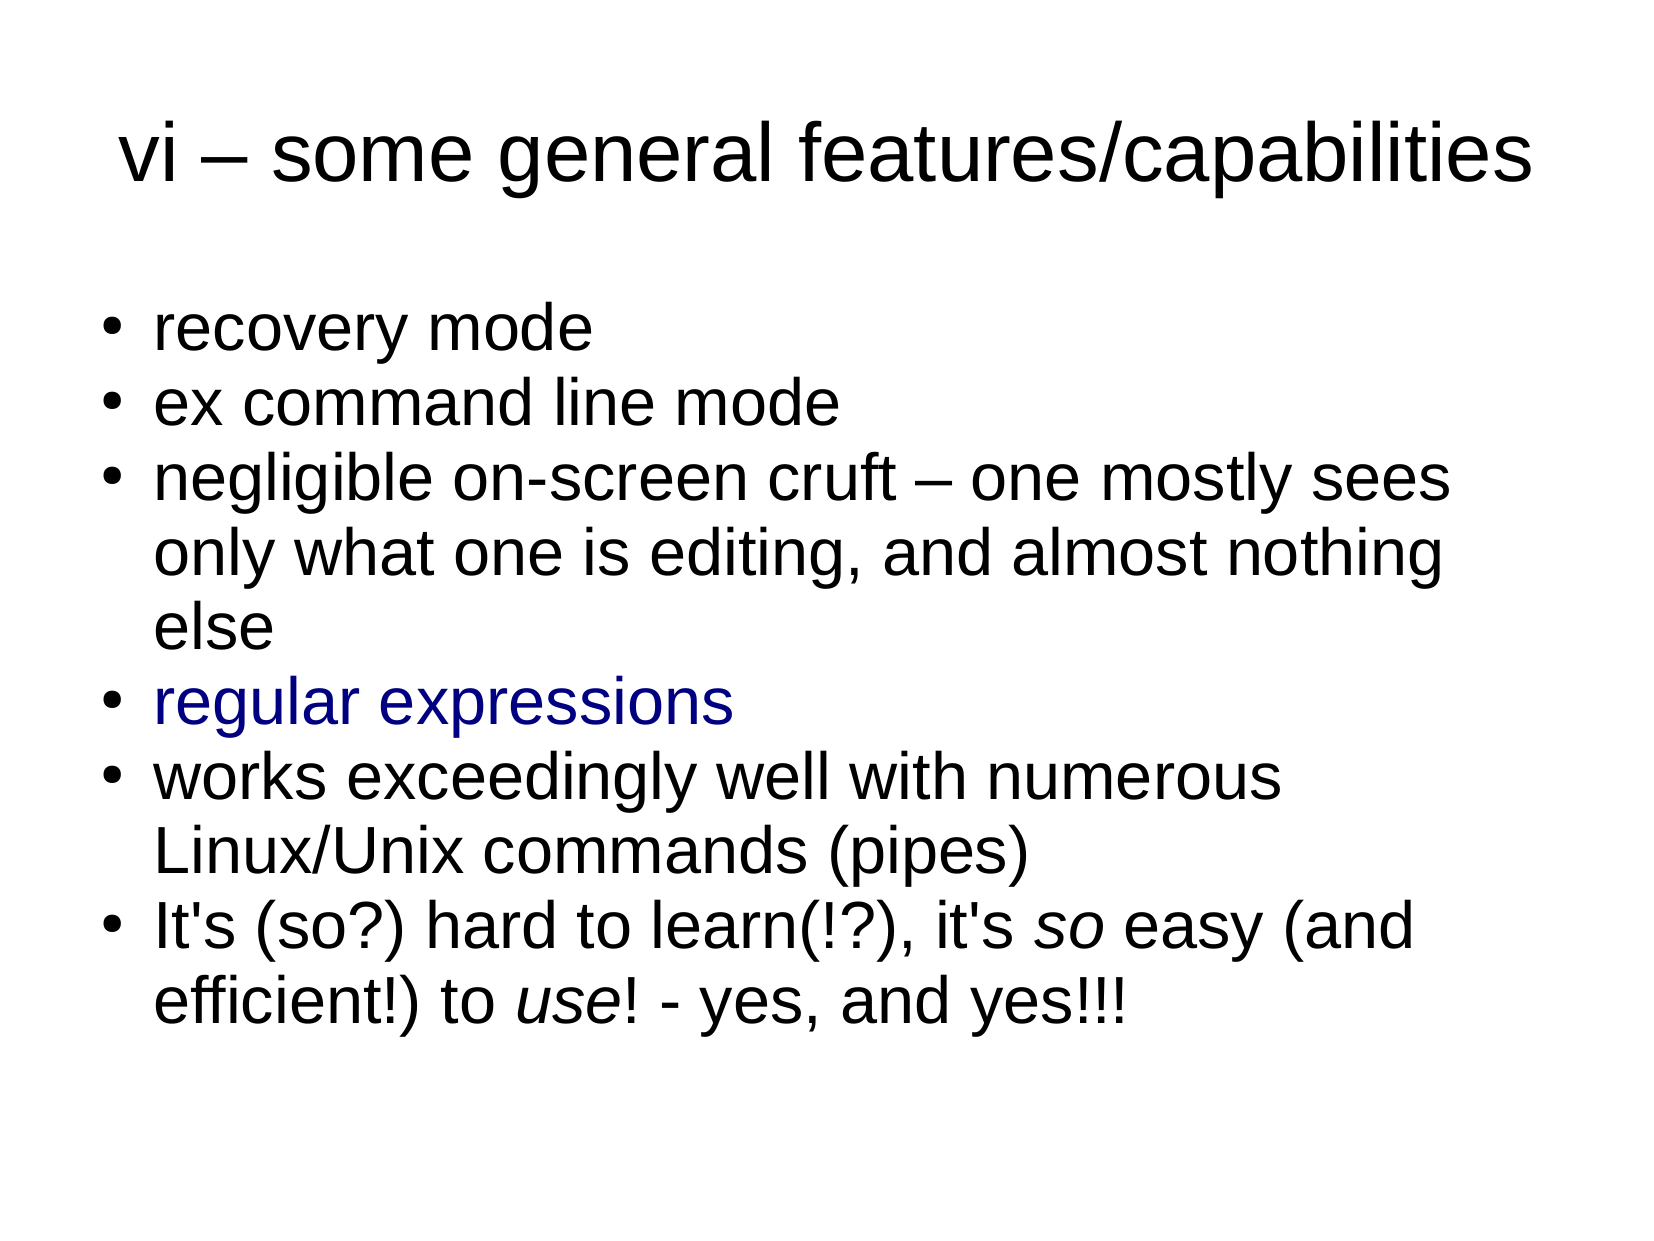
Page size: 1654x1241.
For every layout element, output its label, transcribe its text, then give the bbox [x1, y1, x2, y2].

list recovery mode ex command line mode negligible on-screen cruft – one mostly sees only what one is editing, and almost nothing else regular expressions works exceedingly well with numerous Linux/Unix commands (pipes) It's (so?) hard to learn(!?), it's so easy (and efficient!) to use! - yes, and yes!!! [82, 290, 1571, 1094]
title vi – some general features/capabilities [82, 56, 1571, 250]
